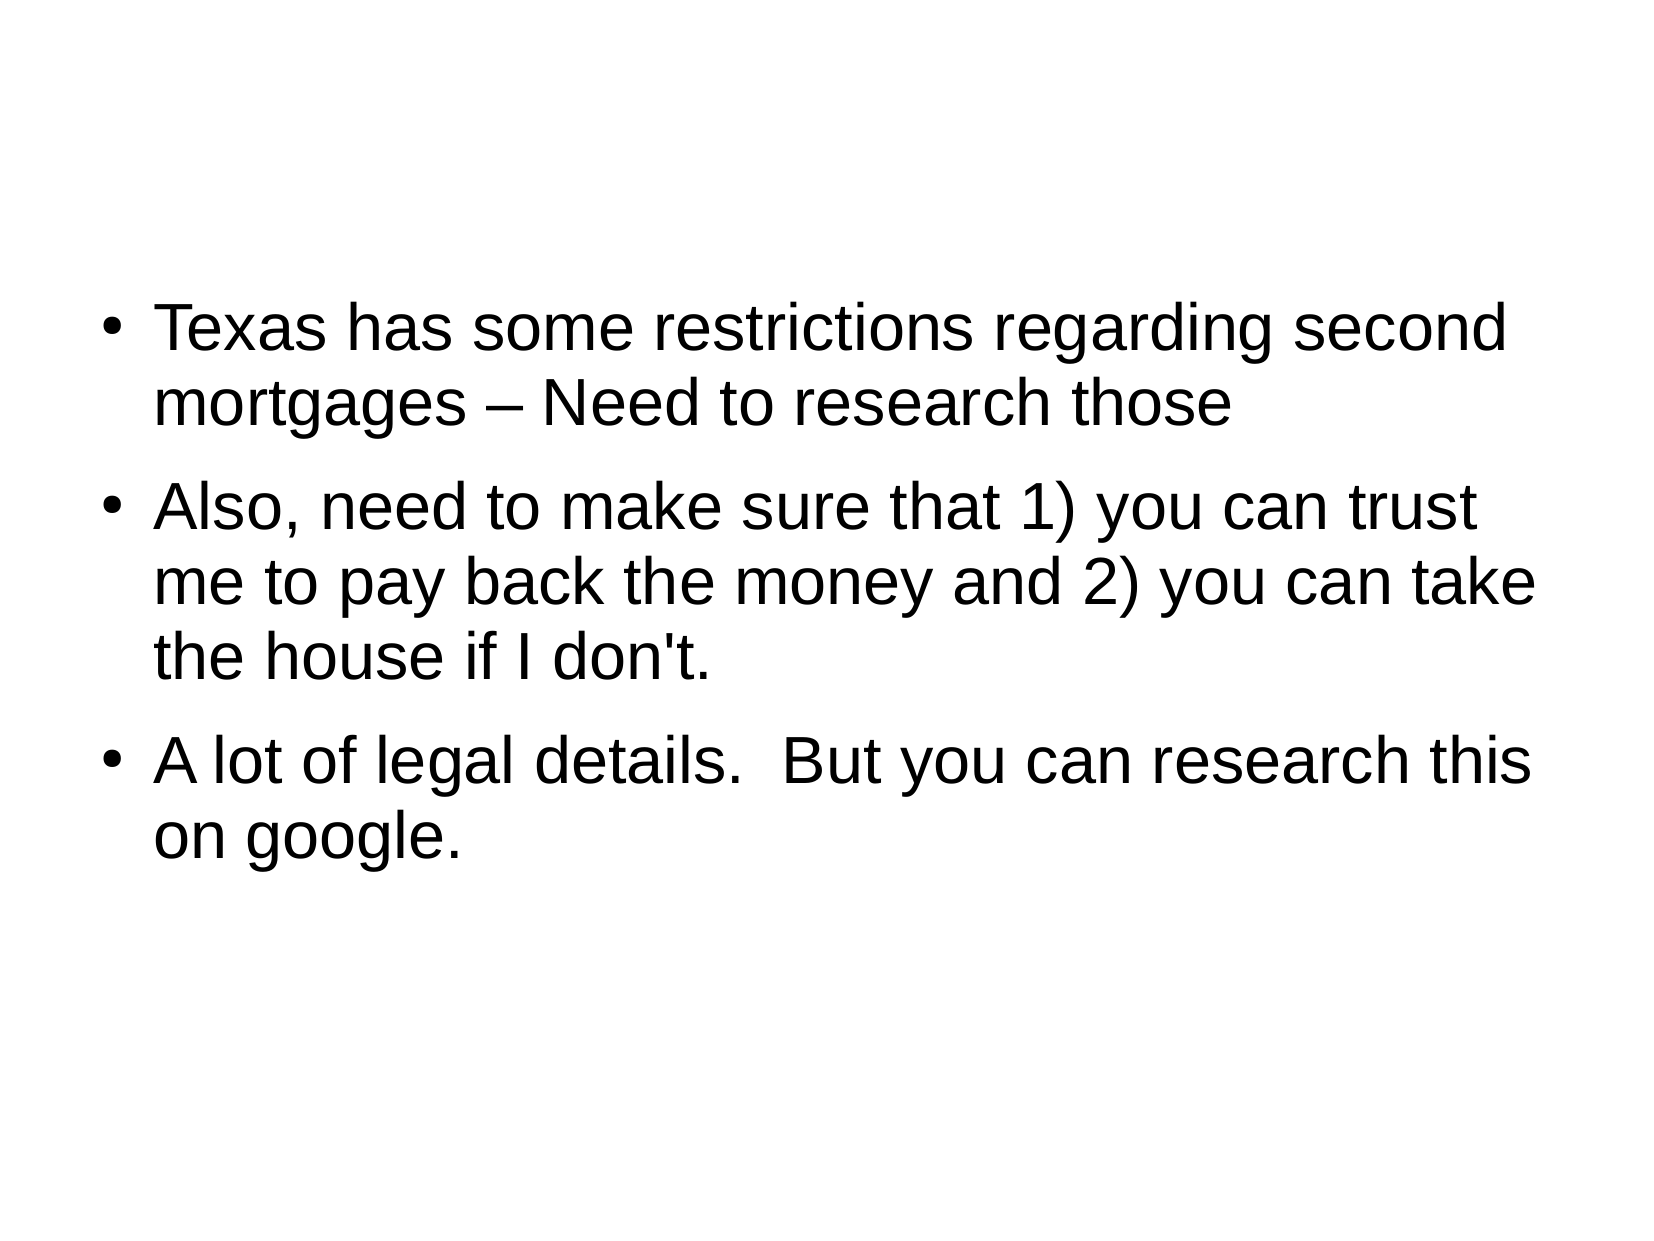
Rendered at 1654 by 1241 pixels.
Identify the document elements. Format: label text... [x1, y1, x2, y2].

list Texas has some restrictions regarding second mortgages – Need to research those Also, need to make sure that 1) you can trust me to pay back the money and 2) you can take the house if I don't. A lot of legal details. But you can research this on google. [82, 290, 1571, 1010]
